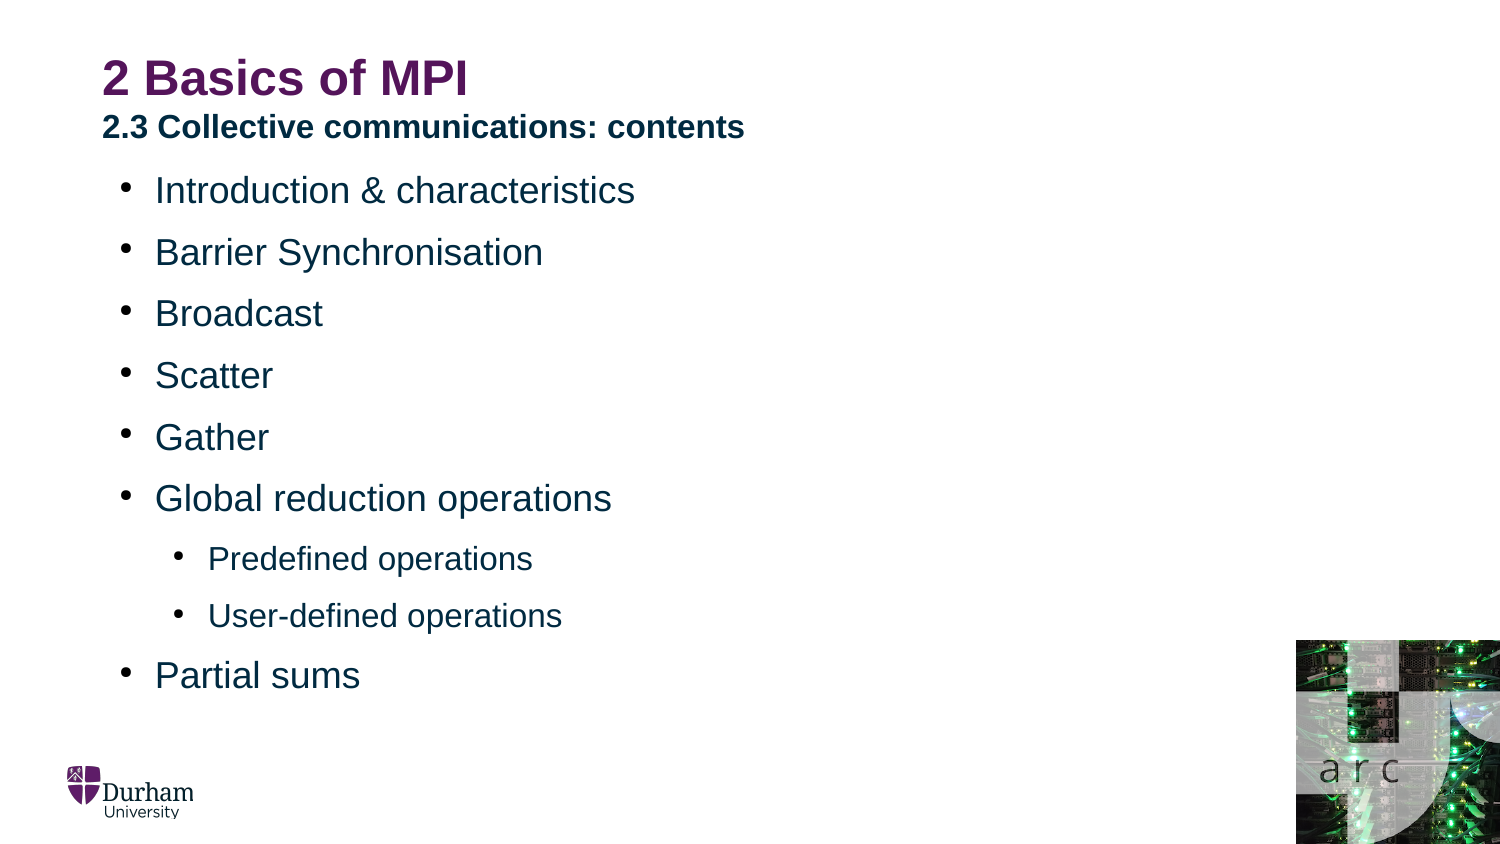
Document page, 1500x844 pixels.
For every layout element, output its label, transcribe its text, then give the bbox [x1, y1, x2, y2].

list Introduction & characteristics Barrier Synchronisation Broadcast Scatter Gather Global reduction operations Predefined operations User-defined operations Partial sums [101, 166, 1215, 751]
picture [67, 766, 193, 819]
picture [1296, 640, 1500, 844]
title 2 Basics of MPI 2.3 Collective communications: contents [101, 45, 1399, 187]
